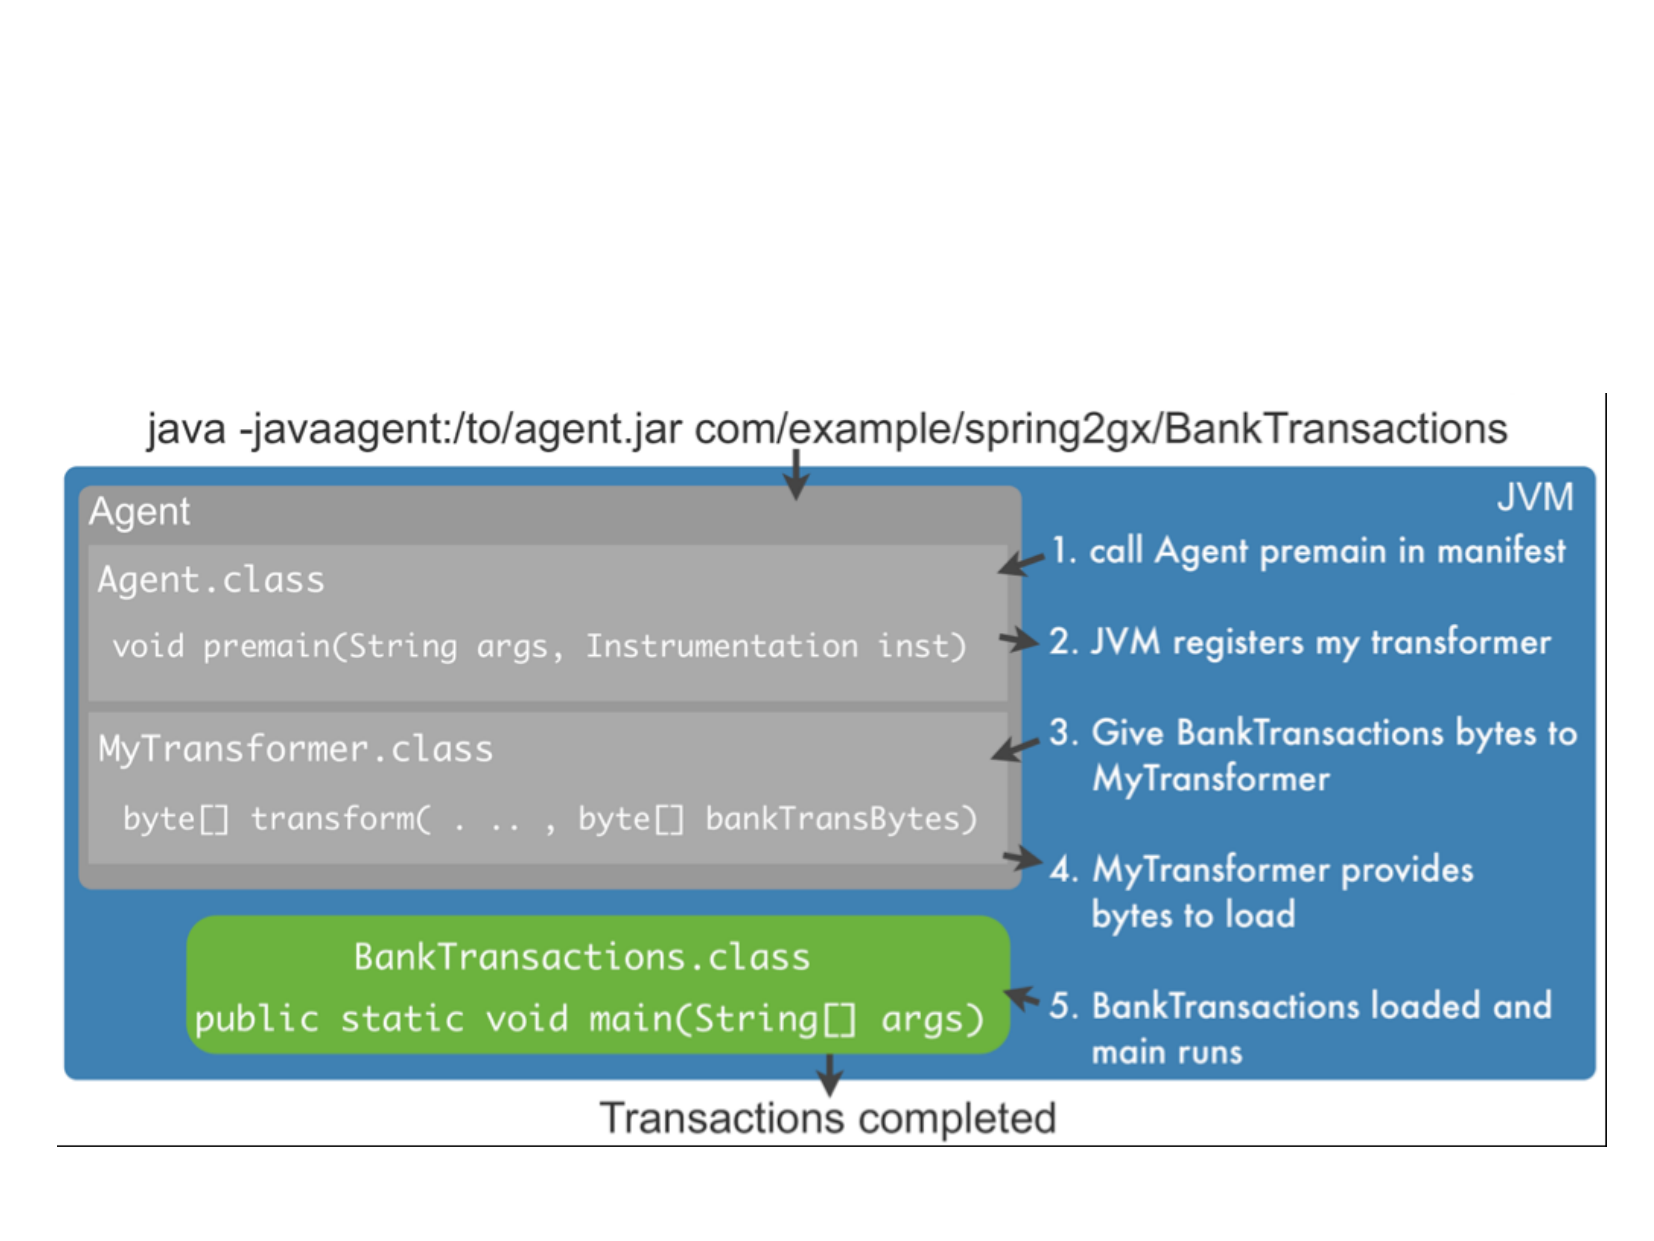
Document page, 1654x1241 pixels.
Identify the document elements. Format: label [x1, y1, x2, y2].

picture [57, 393, 1607, 1147]
